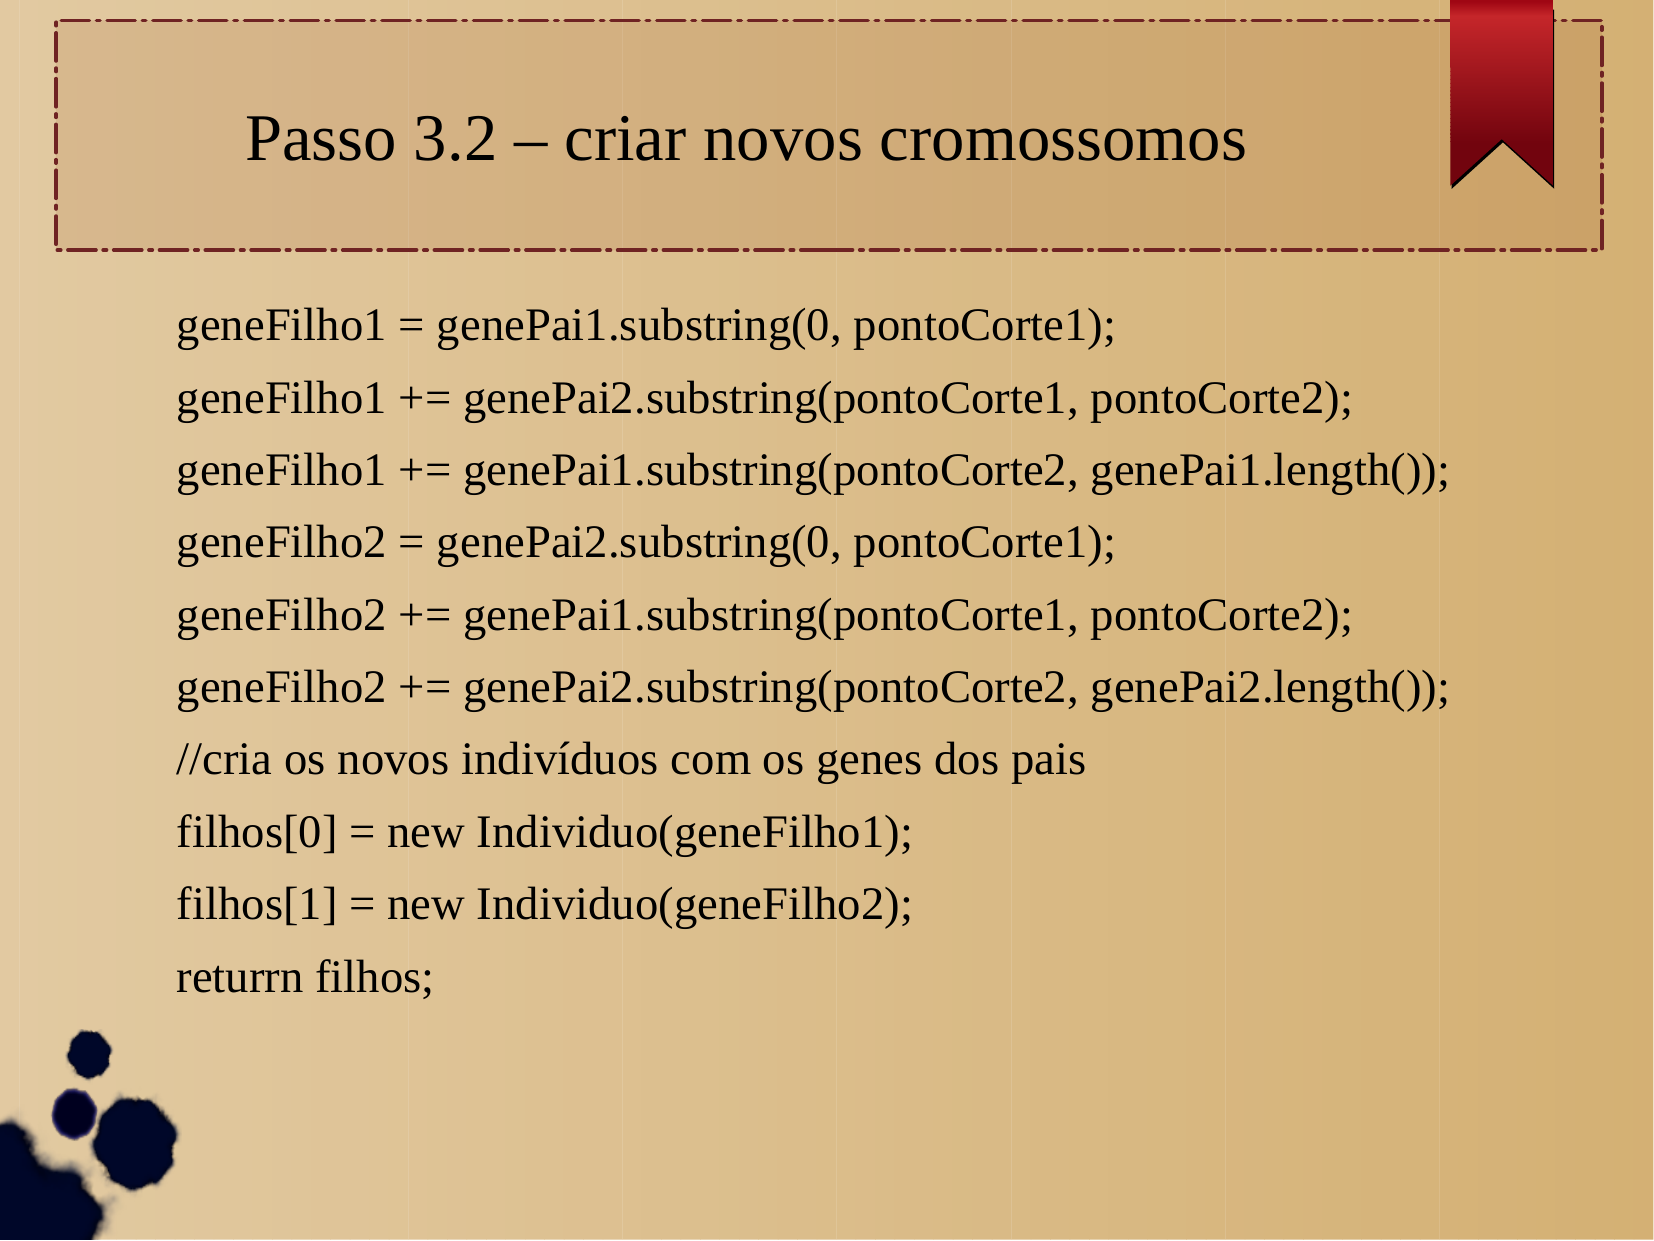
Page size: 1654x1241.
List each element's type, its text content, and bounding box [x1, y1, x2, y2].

title Passo 3.2 – criar novos cromossomos [82, 47, 1412, 229]
list geneFilho1 = genePai1.substring(0, pontoCorte1); geneFilho1 += genePai2.substring(pontoCorte1, pontoCorte2); geneFilho1 += genePai1.substring(pontoCorte2, genePai1.length()); geneFilho2 = genePai2.substring(0, pontoCorte1); geneFilho2 += genePai1.substring(pontoCorte1, pontoCorte2); geneFilho2 += genePai2.substring(pontoCorte2, genePai2.length()); //cria os novos indivíduos com os genes dos pais filhos[0] = new Individuo(geneFilho1); filhos[1] = new Individuo(geneFilho2); returrn filhos; [82, 299, 1571, 1019]
